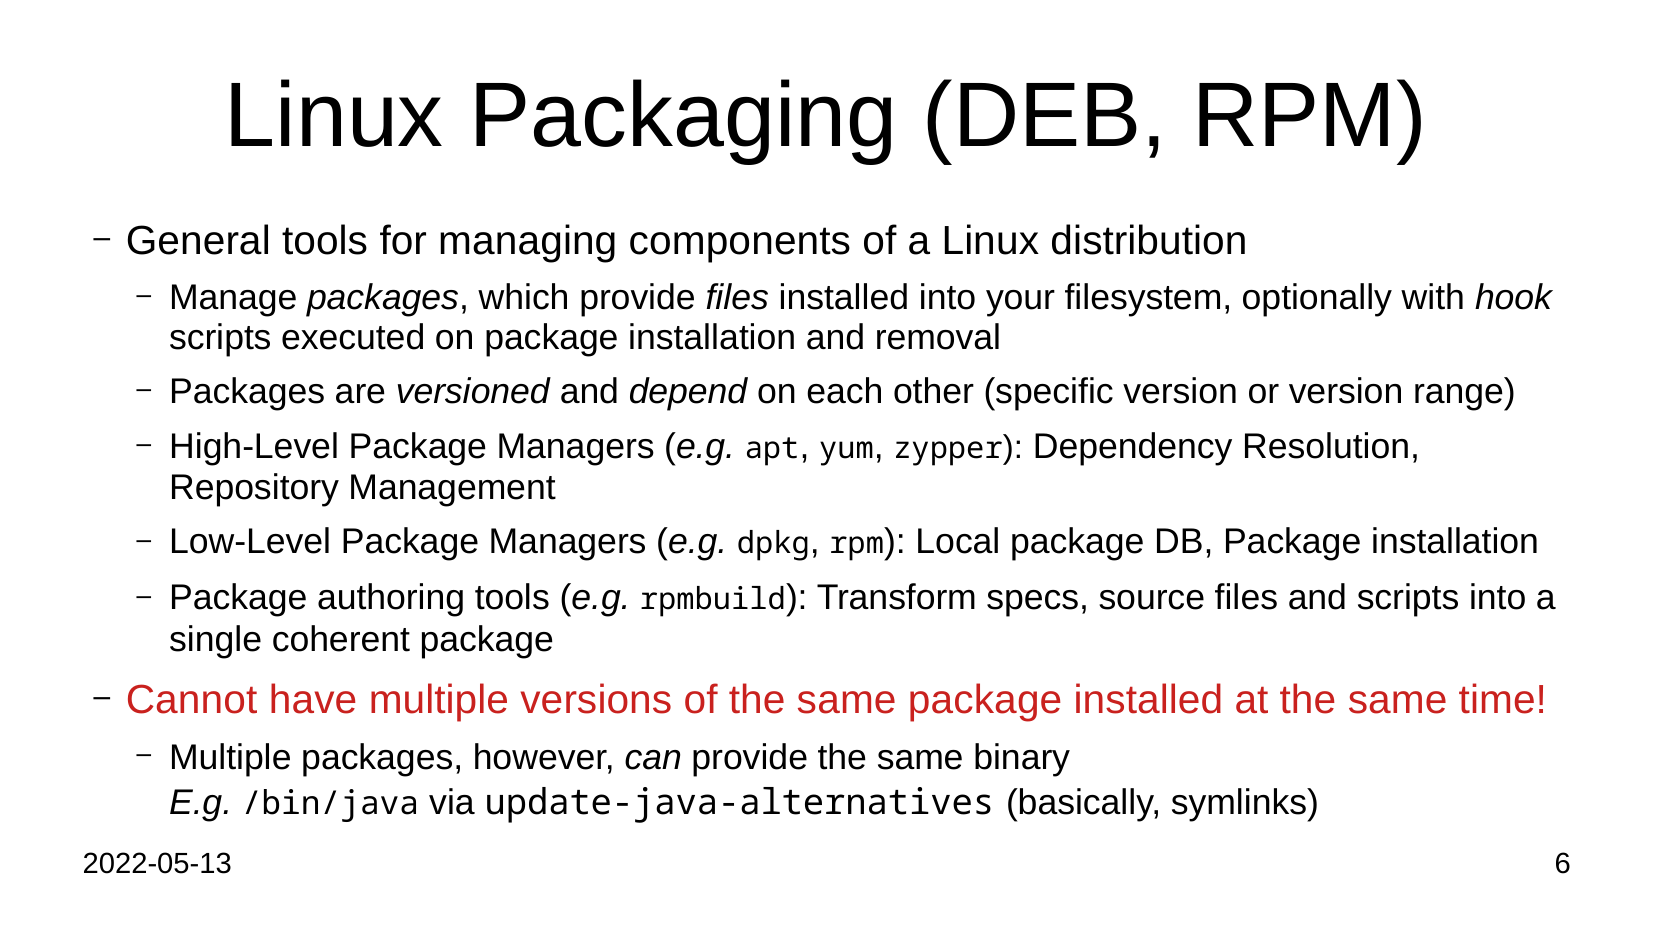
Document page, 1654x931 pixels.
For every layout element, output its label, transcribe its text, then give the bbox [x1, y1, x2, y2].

title Linux Packaging (DEB, RPM) [82, 37, 1571, 193]
list General tools for managing components of a Linux distribution Manage packages, which provide files installed into your filesystem, optionally with hook scripts executed on package installation and removal Packages are versioned and depend on each other (specific version or version range) High-Level Package Managers (e.g. apt, yum, zypper): Dependency Resolution, Repository Management Low-Level Package Managers (e.g. dpkg, rpm): Local package DB, Package installation Package authoring tools (e.g. rpmbuild): Transform specs, source files and scripts into a single coherent package Cannot have multiple versions of the same package installed at the same time! Multiple packages, however, can provide the same binary E.g. /bin/java via update-java-alternatives (basically, symlinks) [82, 217, 1571, 827]
